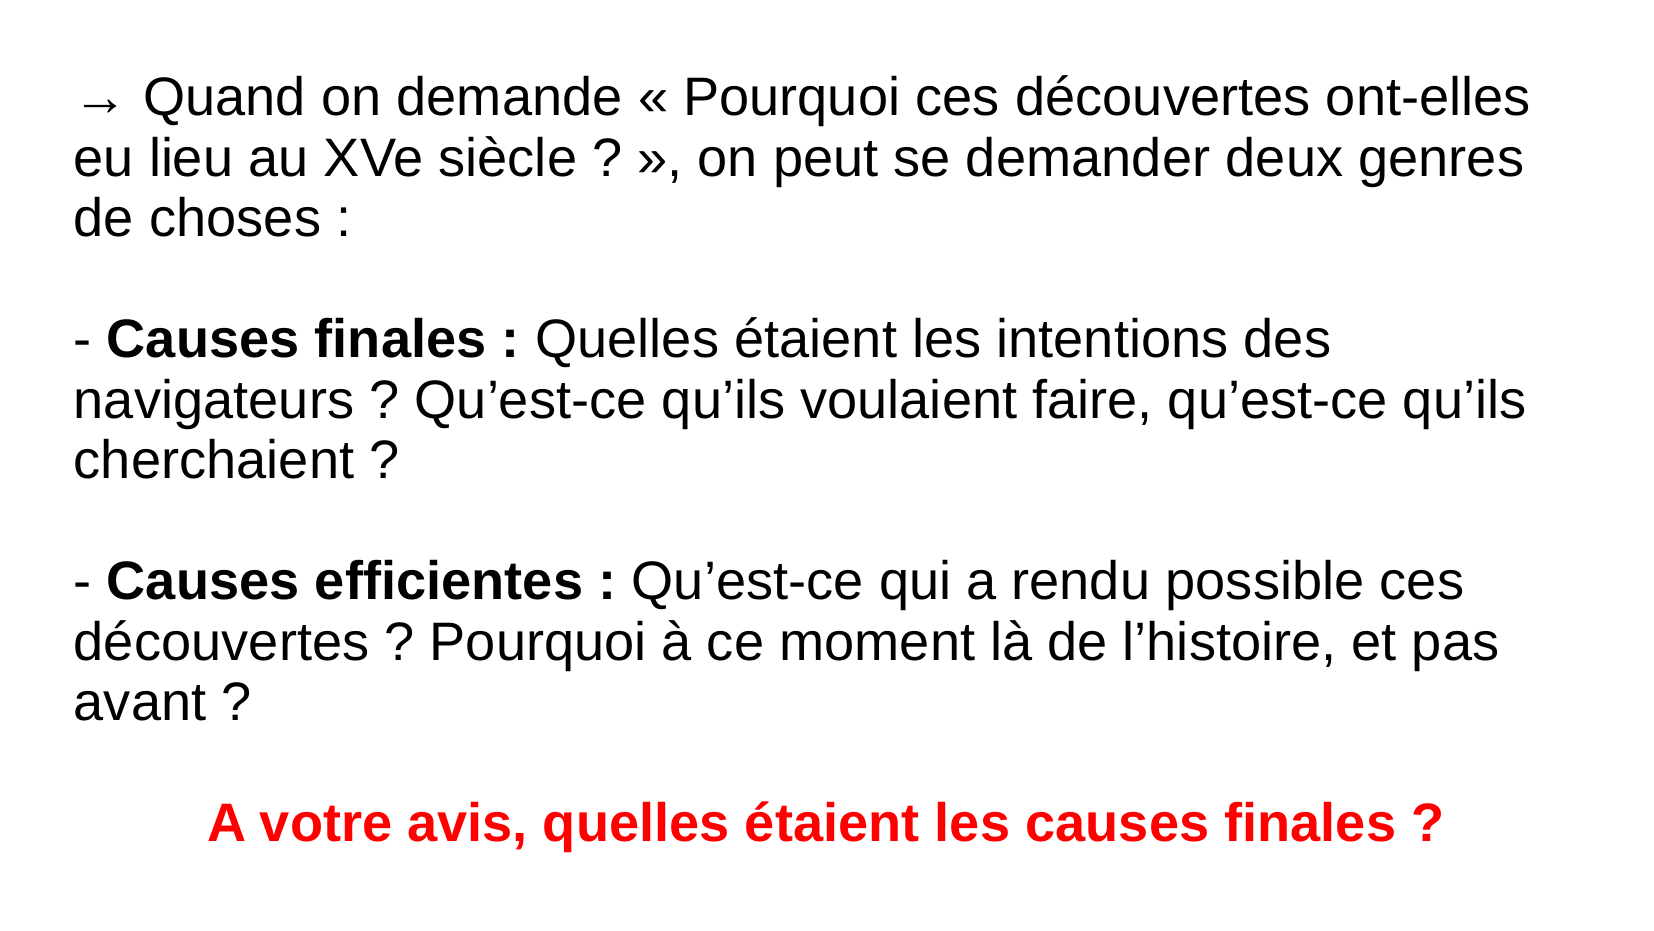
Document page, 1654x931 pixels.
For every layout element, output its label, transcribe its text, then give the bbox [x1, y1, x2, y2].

text_box → Quand on demande « Pourquoi ces découvertes ont-elles eu lieu au XVe siècle ? », on peut se demander deux genres de choses : - Causes finales : Quelles étaient les intentions des navigateurs ? Qu’est-ce qu’ils voulaient faire, qu’est-ce qu’ils cherchaient ? - Causes efficientes : Qu’est-ce qui a rendu possible ces découvertes ? Pourquoi à ce moment là de l’histoire, et pas avant ? A votre avis, quelles étaient les causes finales ? [59, 59, 1595, 861]
